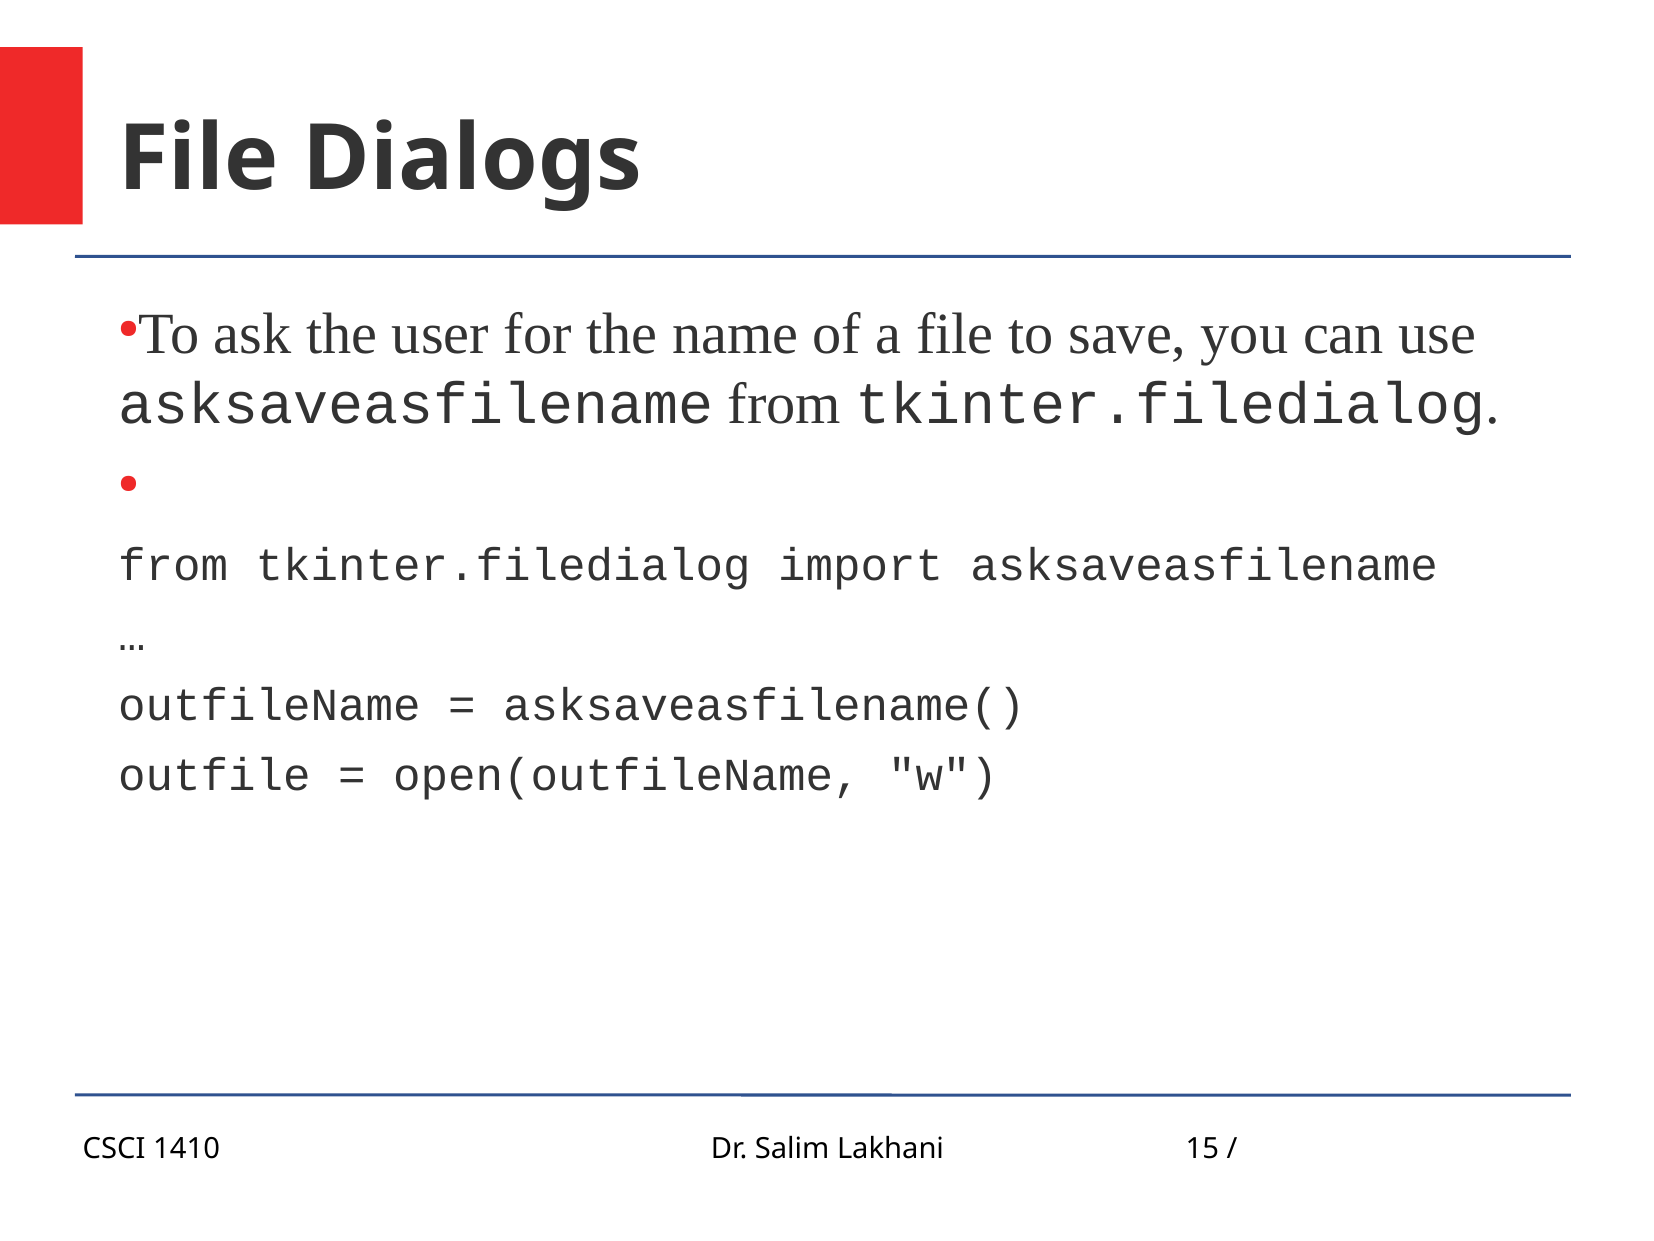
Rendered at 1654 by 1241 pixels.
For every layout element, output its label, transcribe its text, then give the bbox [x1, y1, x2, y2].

text_box / [1185, 1129, 1571, 1216]
text_box Dr. Salim Lakhani [565, 1129, 1090, 1216]
list To ask the user for the name of a file to save, you can use asksaveasfilename from tkinter.filedialog. from tkinter.filedialog import asksaveasfilename … outfileName = asksaveasfilename() outfile = open(outfileName, "w") [118, 295, 1536, 1080]
text_box CSCI 1410 [82, 1129, 468, 1216]
title File Dialogs [118, 49, 1571, 257]
